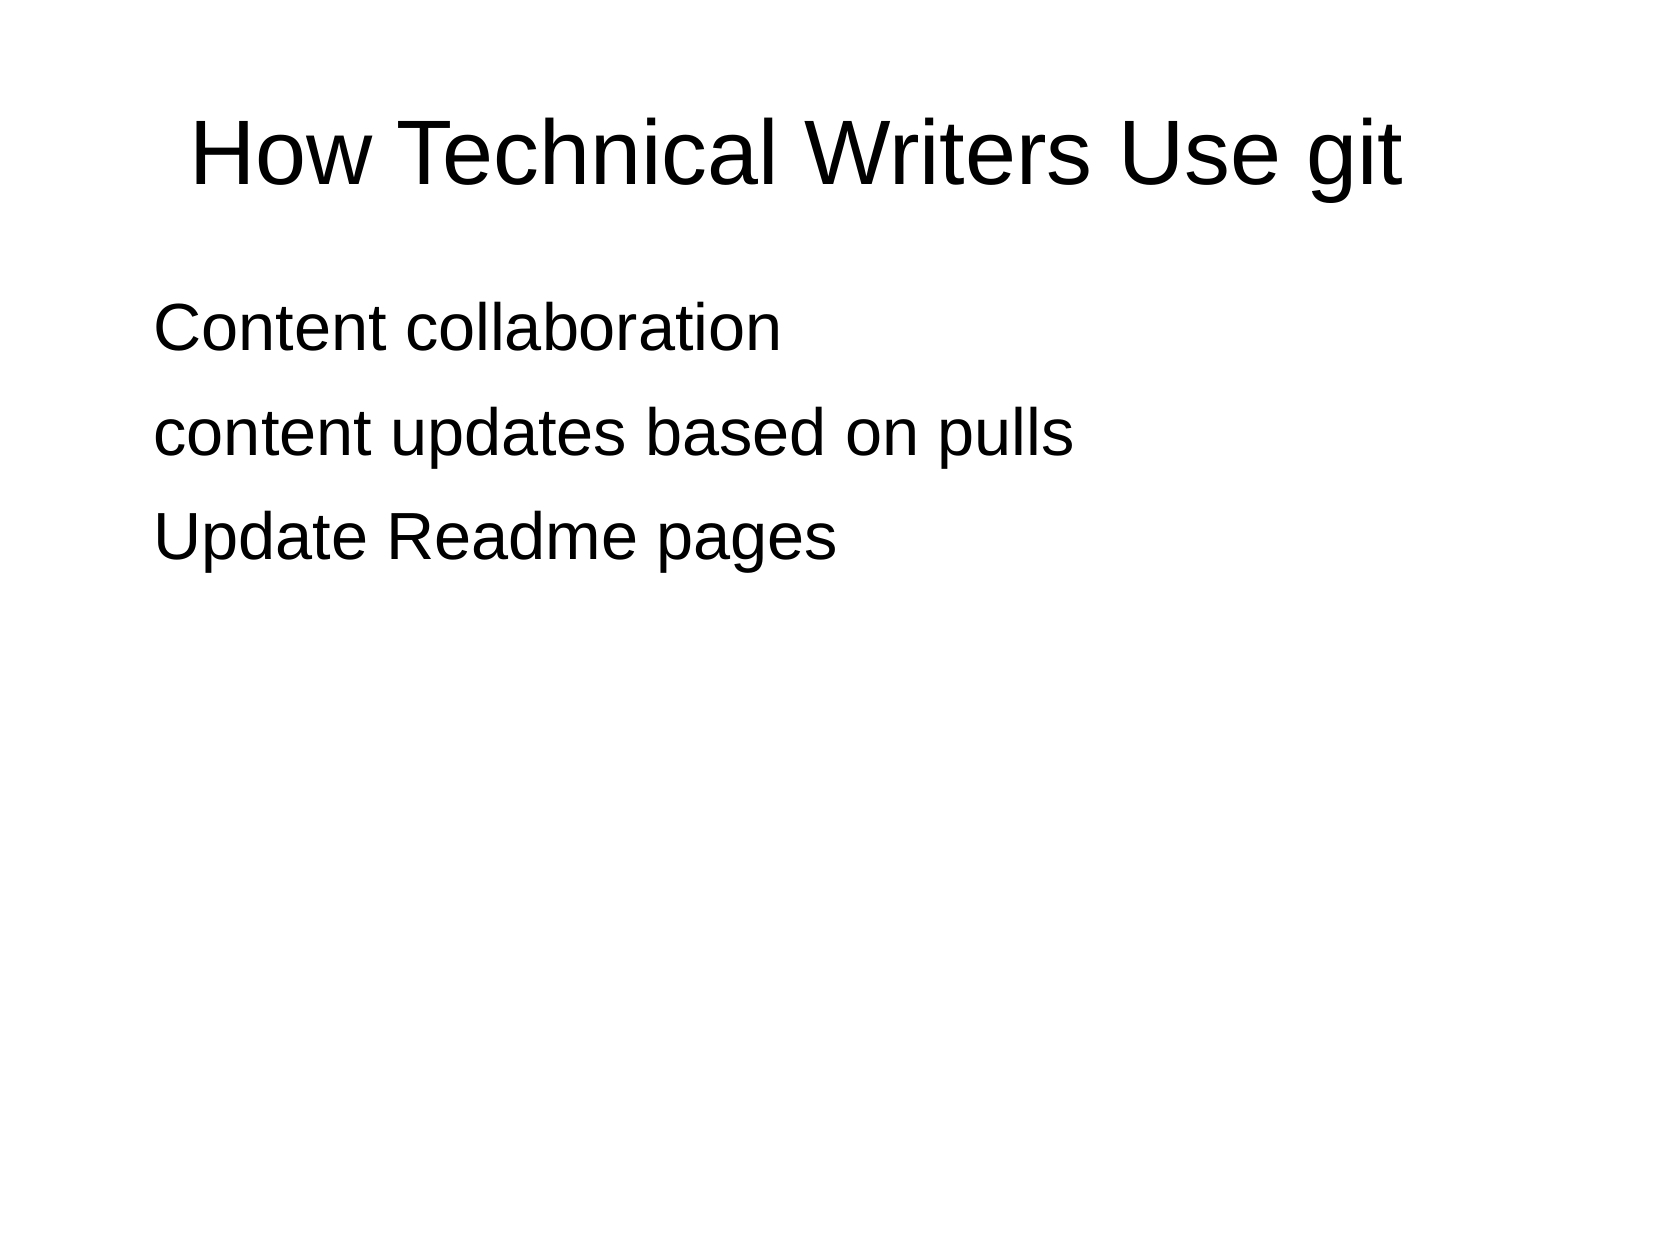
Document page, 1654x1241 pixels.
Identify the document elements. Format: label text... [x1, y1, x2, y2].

list Content collaboration content updates based on pulls Update Readme pages [82, 290, 1571, 1010]
title How Technical Writers Use git [82, 49, 1571, 257]
